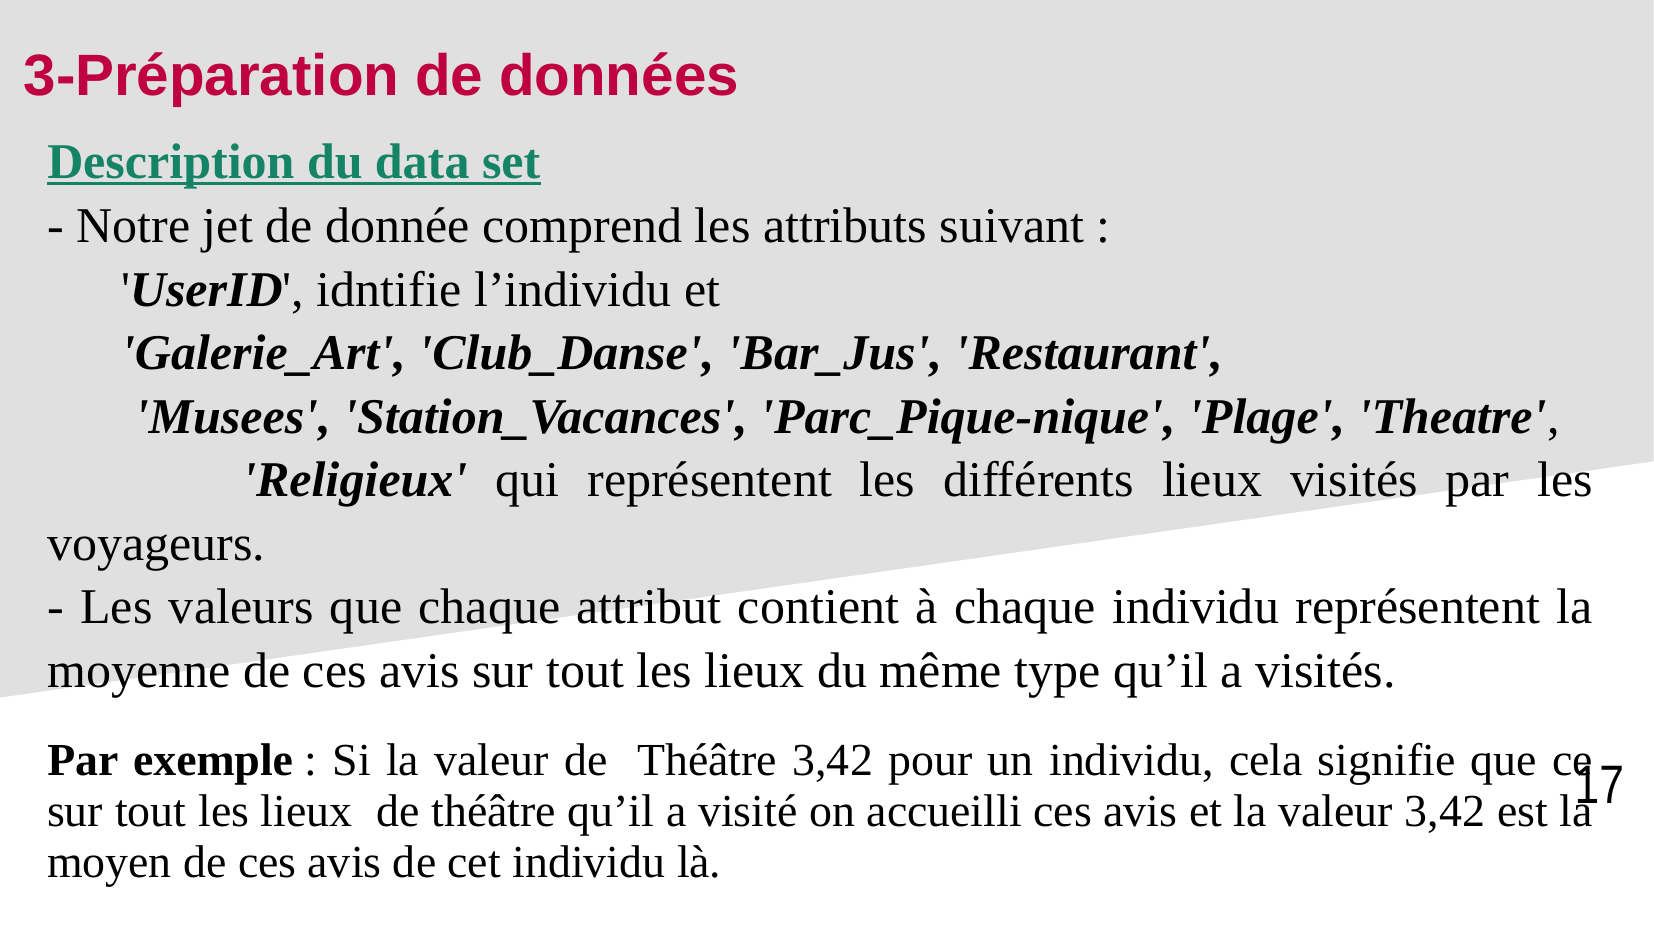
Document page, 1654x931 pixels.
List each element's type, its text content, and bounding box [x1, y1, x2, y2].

title 3-Préparation de données [23, 23, 1501, 127]
subtitle Description du data set - Notre jet de donnée comprend les attributs suivant : 'UserID', idntifie l’individu et 'Galerie_Art', 'Club_Danse', 'Bar_Jus', 'Restaurant', 'Musees', 'Station_Vacances', 'Parc_Pique-nique', 'Plage', 'Theatre', 'Religieux' qui représentent les différents lieux visités par les voyageurs. - Les valeurs que chaque attribut contient à chaque individu représentent la moyenne de ces avis sur tout les lieux du même type qu’il a visités. Par exemple : Si la valeur de Théâtre 3,42 pour un individu, cela signifie que ce sur tout les lieux de théâtre qu’il a visité on accueilli ces avis et la valeur 3,42 est la moyen de ces avis de cet individu là. [47, 126, 1595, 931]
